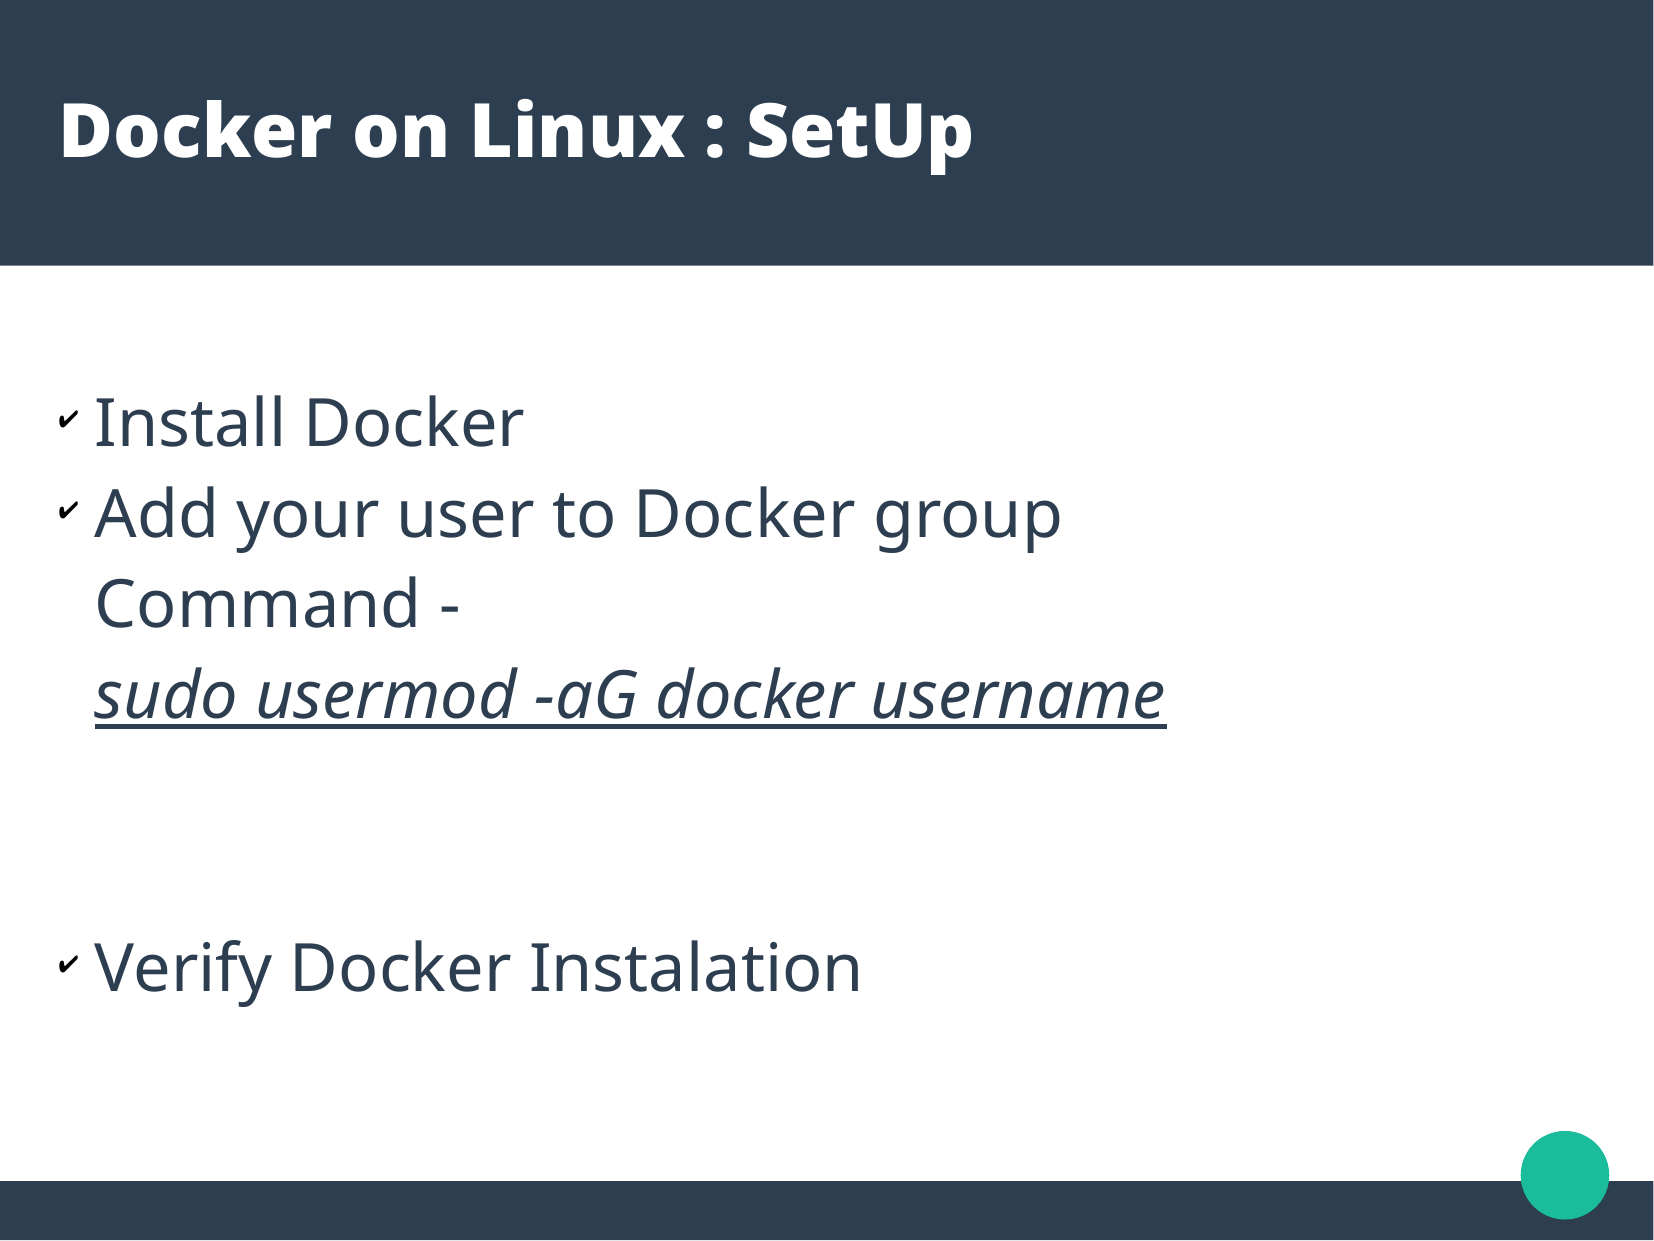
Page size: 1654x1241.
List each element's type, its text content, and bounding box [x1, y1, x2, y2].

subtitle Install Docker Add your user to Docker group Command - sudo usermod -aG docker username Verify Docker Instalation [59, 324, 1595, 1152]
title Docker on Linux : SetUp [59, 49, 1595, 207]
